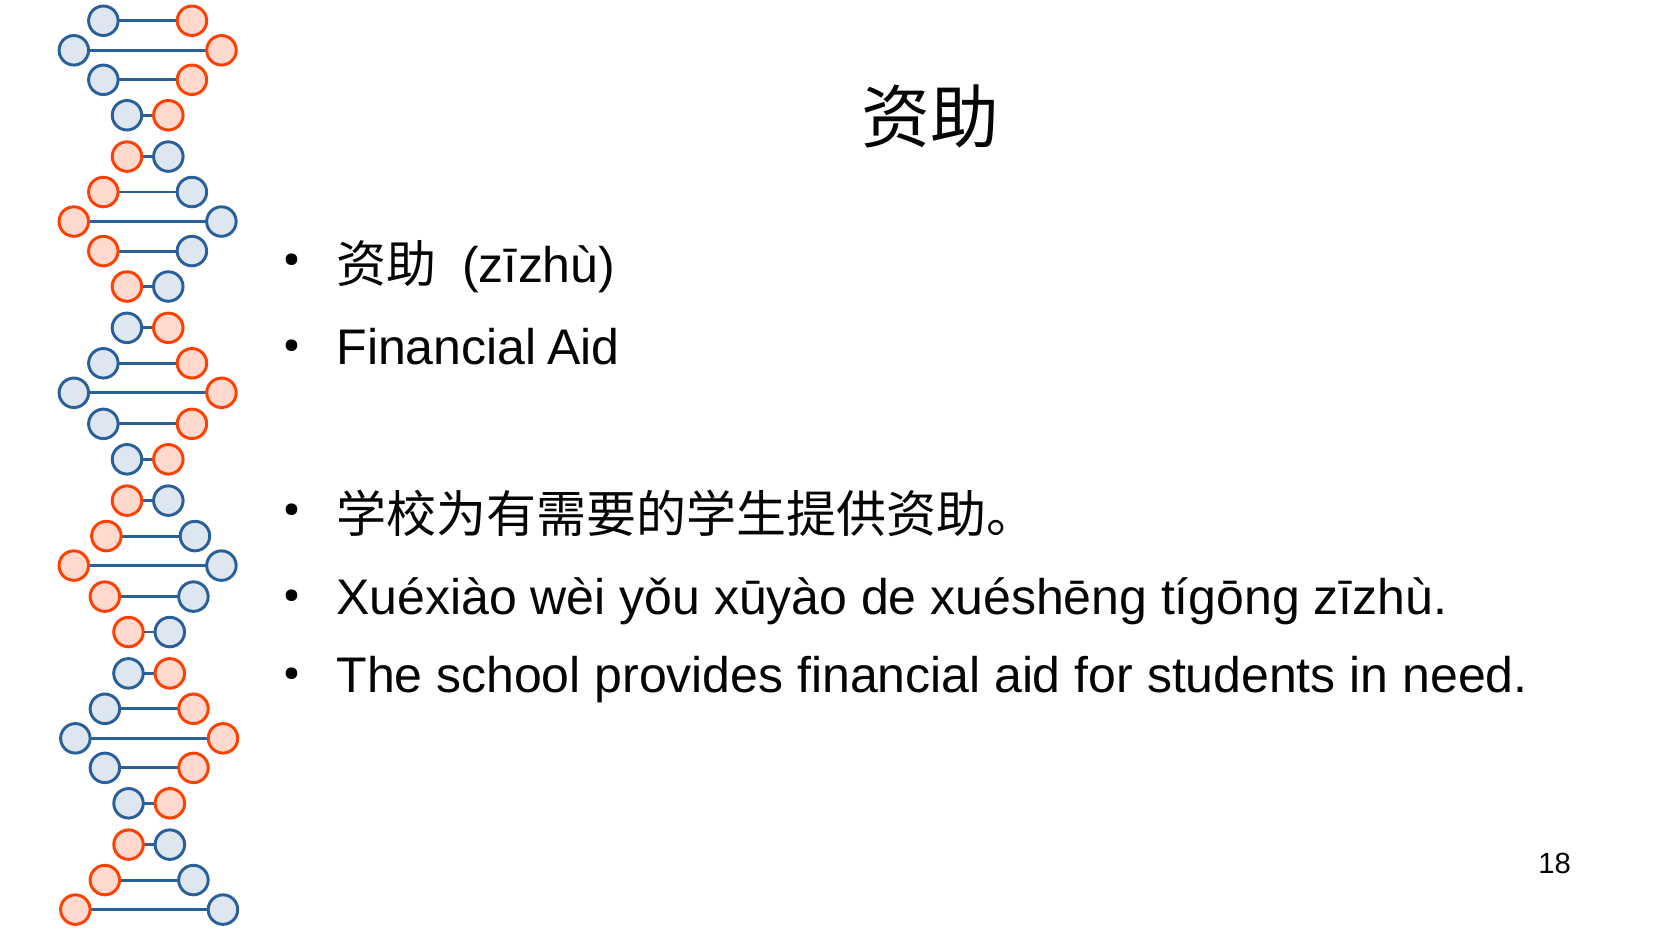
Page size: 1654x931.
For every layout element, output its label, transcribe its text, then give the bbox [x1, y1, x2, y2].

title 资助 [265, 35, 1595, 189]
list 资助 (zīzhù) Financial Aid 学校为有需要的学生提供资助。 Xuéxiào wèi yǒu xūyào de xuéshēng tígōng zīzhù. The school provides financial aid for students in need. [265, 224, 1595, 764]
